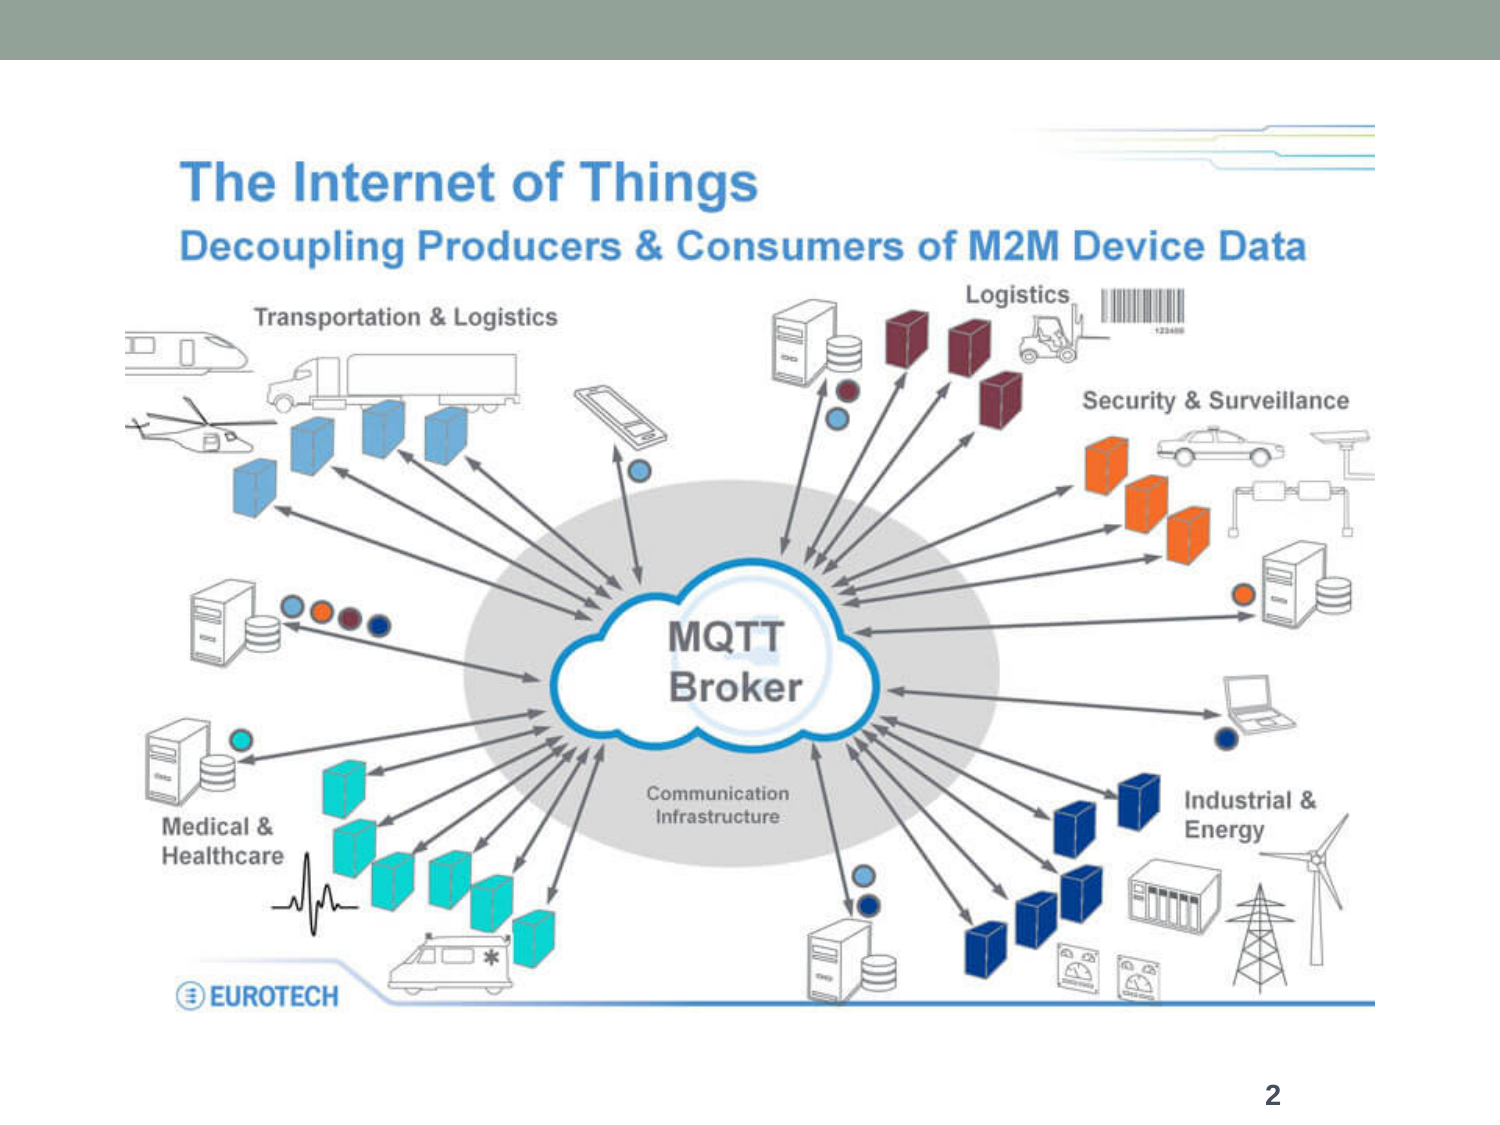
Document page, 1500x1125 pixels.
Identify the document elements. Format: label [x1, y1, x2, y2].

picture [125, 99, 1375, 1038]
